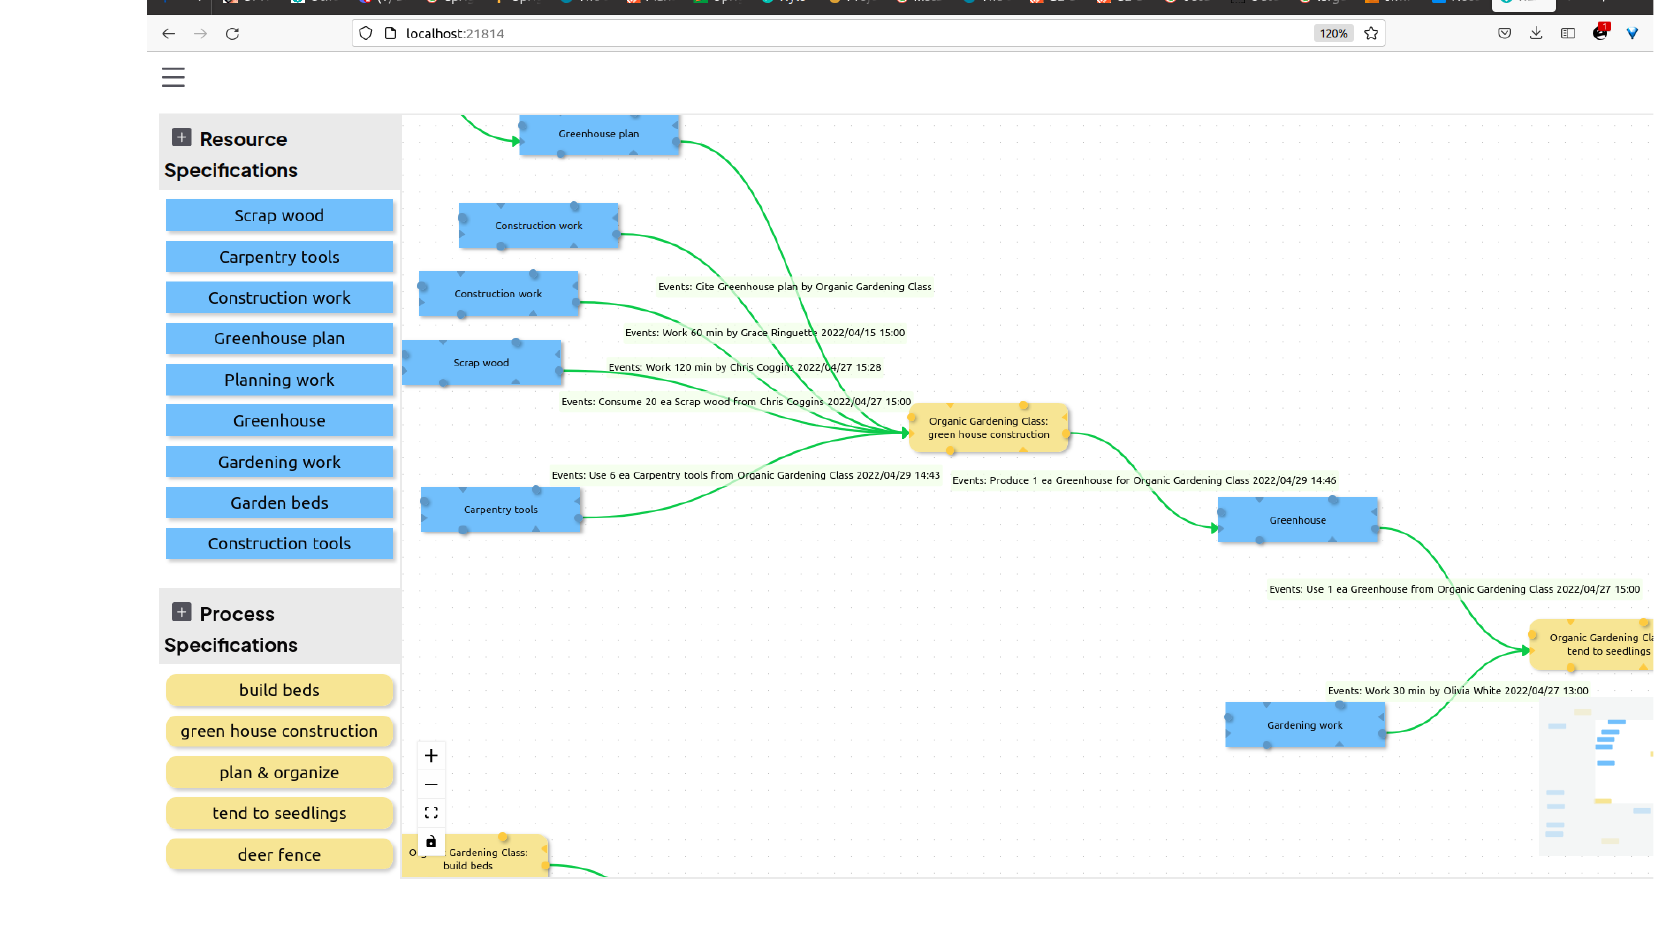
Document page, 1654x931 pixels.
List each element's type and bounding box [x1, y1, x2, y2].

picture [147, 0, 1654, 907]
